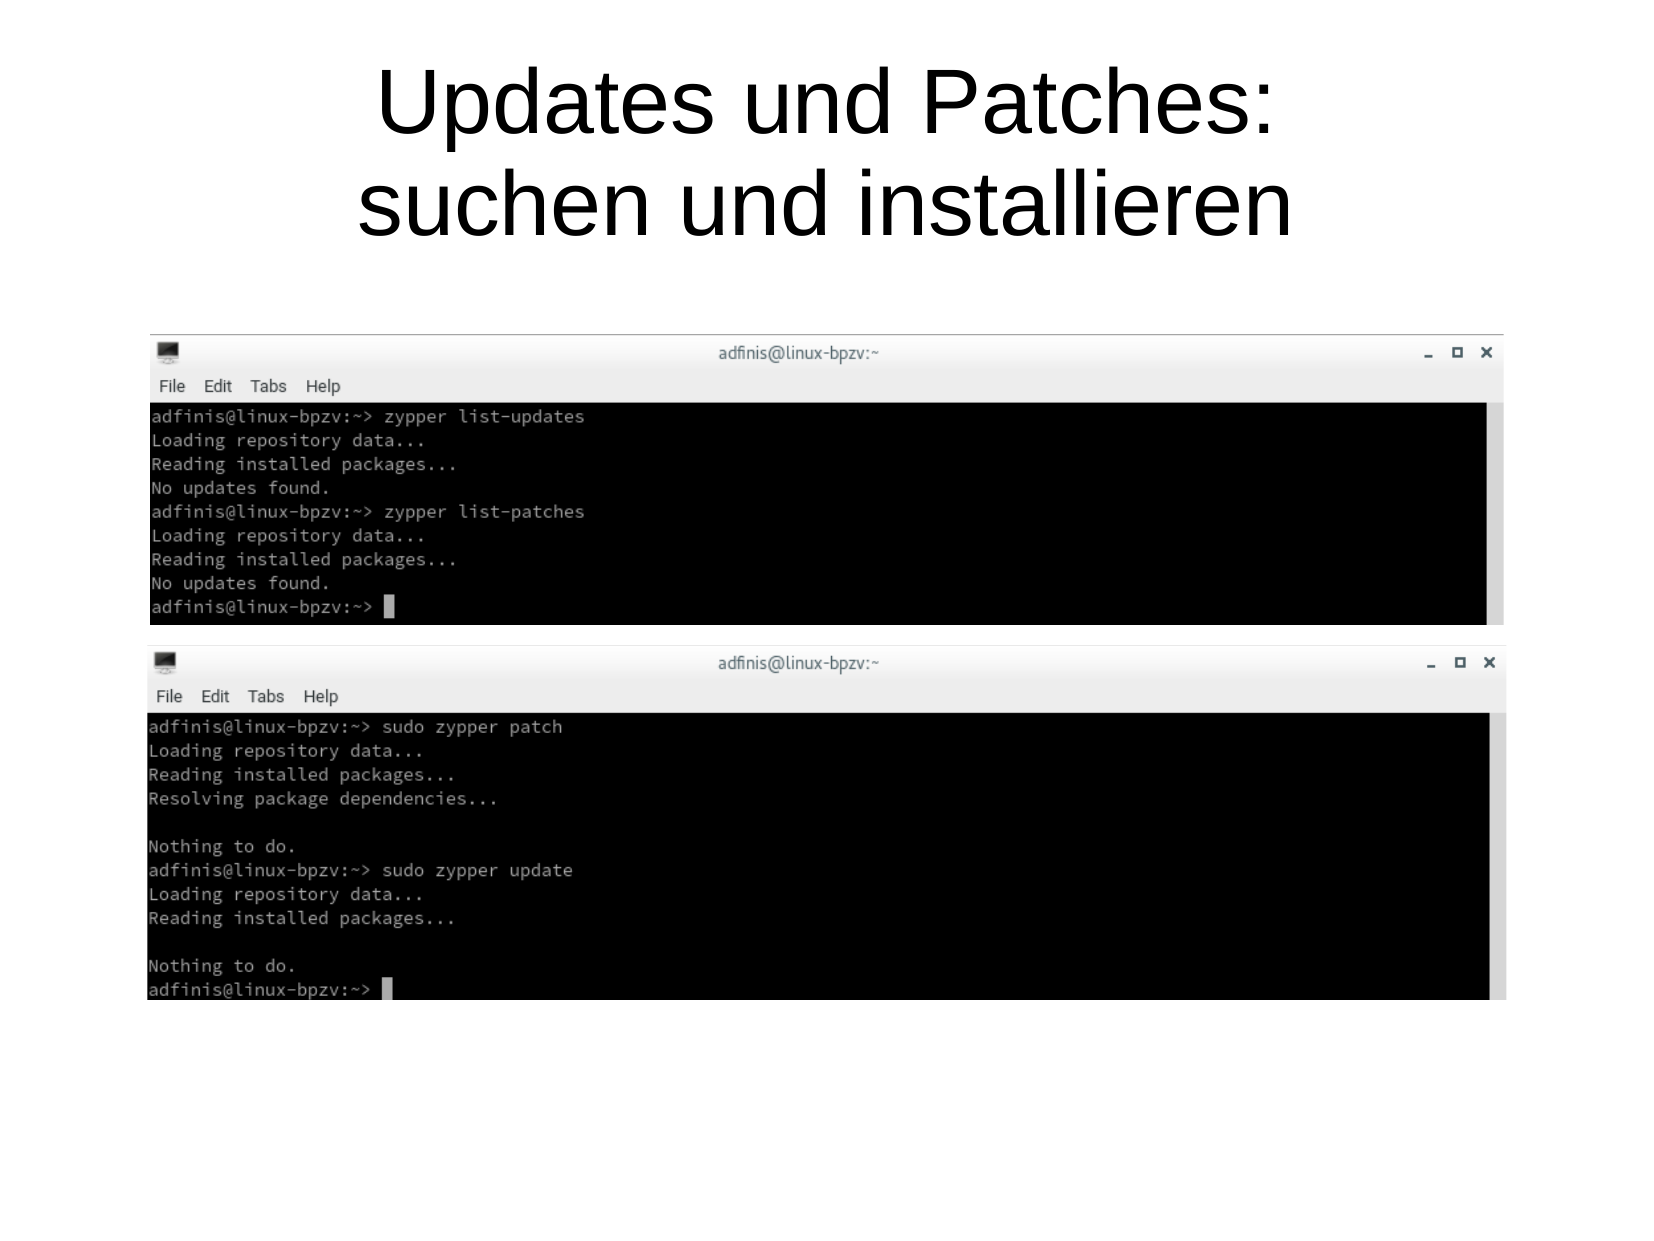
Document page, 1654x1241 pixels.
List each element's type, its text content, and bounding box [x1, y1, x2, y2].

picture [147, 645, 1507, 1000]
picture [150, 334, 1504, 625]
title Updates und Patches: suchen und installieren [82, 49, 1571, 257]
